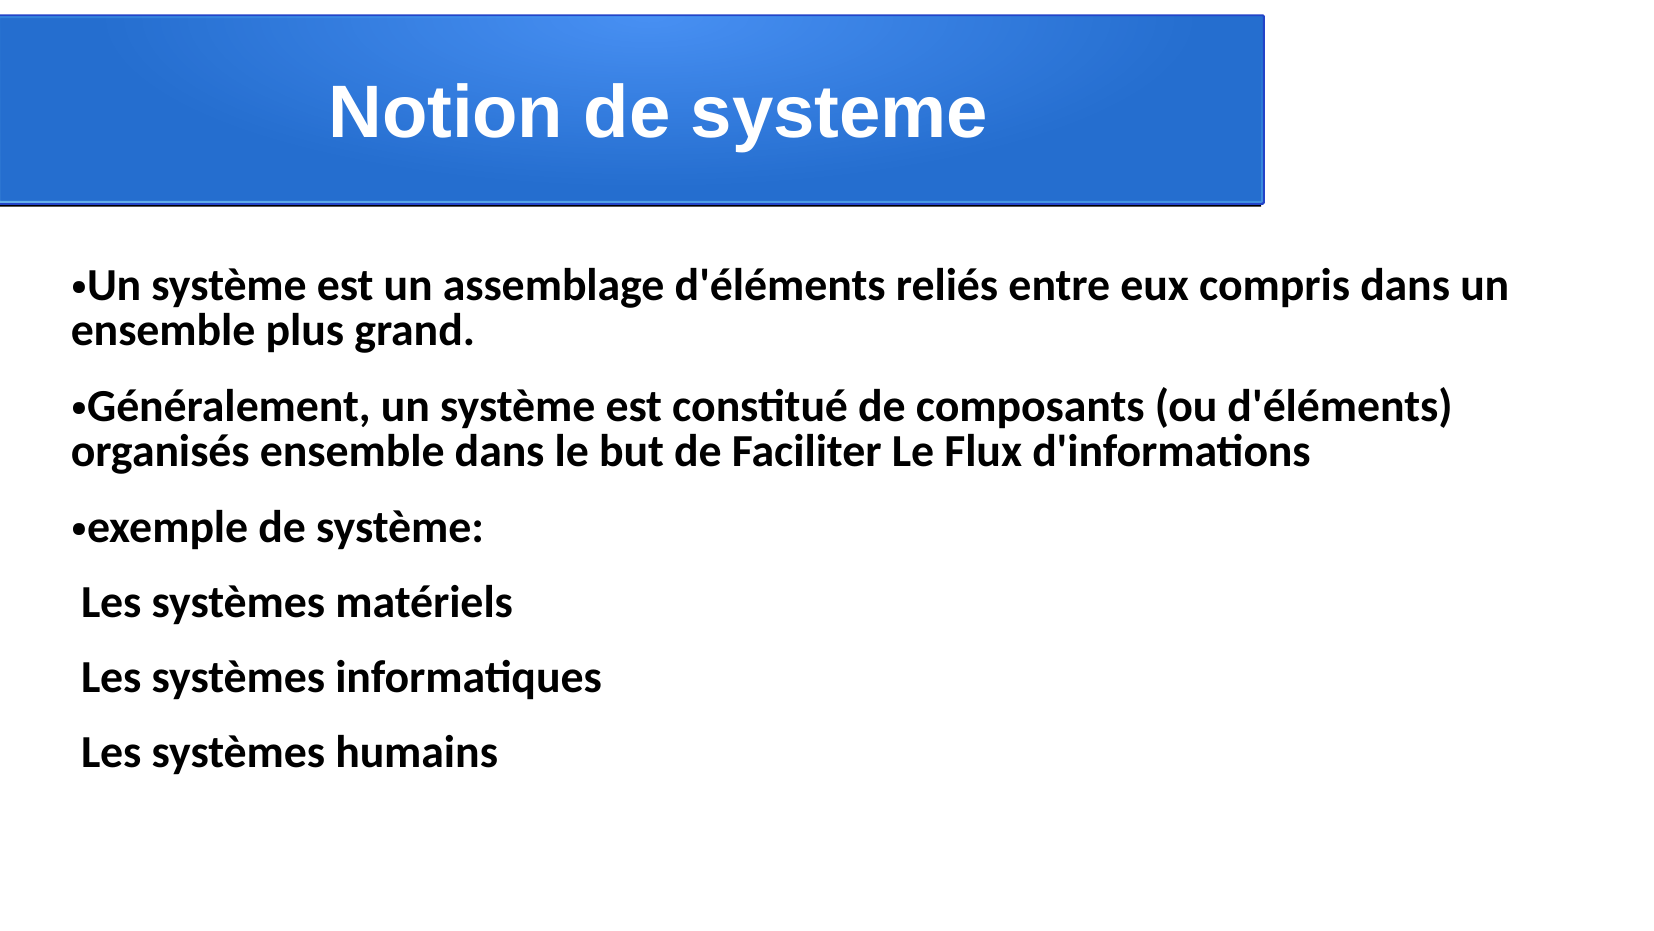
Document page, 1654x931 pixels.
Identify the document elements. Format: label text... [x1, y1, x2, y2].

subtitle Un système est un assemblage d'éléments reliés entre eux compris dans un ensemble plus grand. Généralement, un système est constitué de composants (ou d'éléments) organisés ensemble dans le but de Faciliter Le Flux d'informations exemple de système: Les systèmes matériels Les systèmes informatiques Les systèmes humains [70, 209, 1560, 917]
title Notion de systeme [82, 35, 1235, 189]
